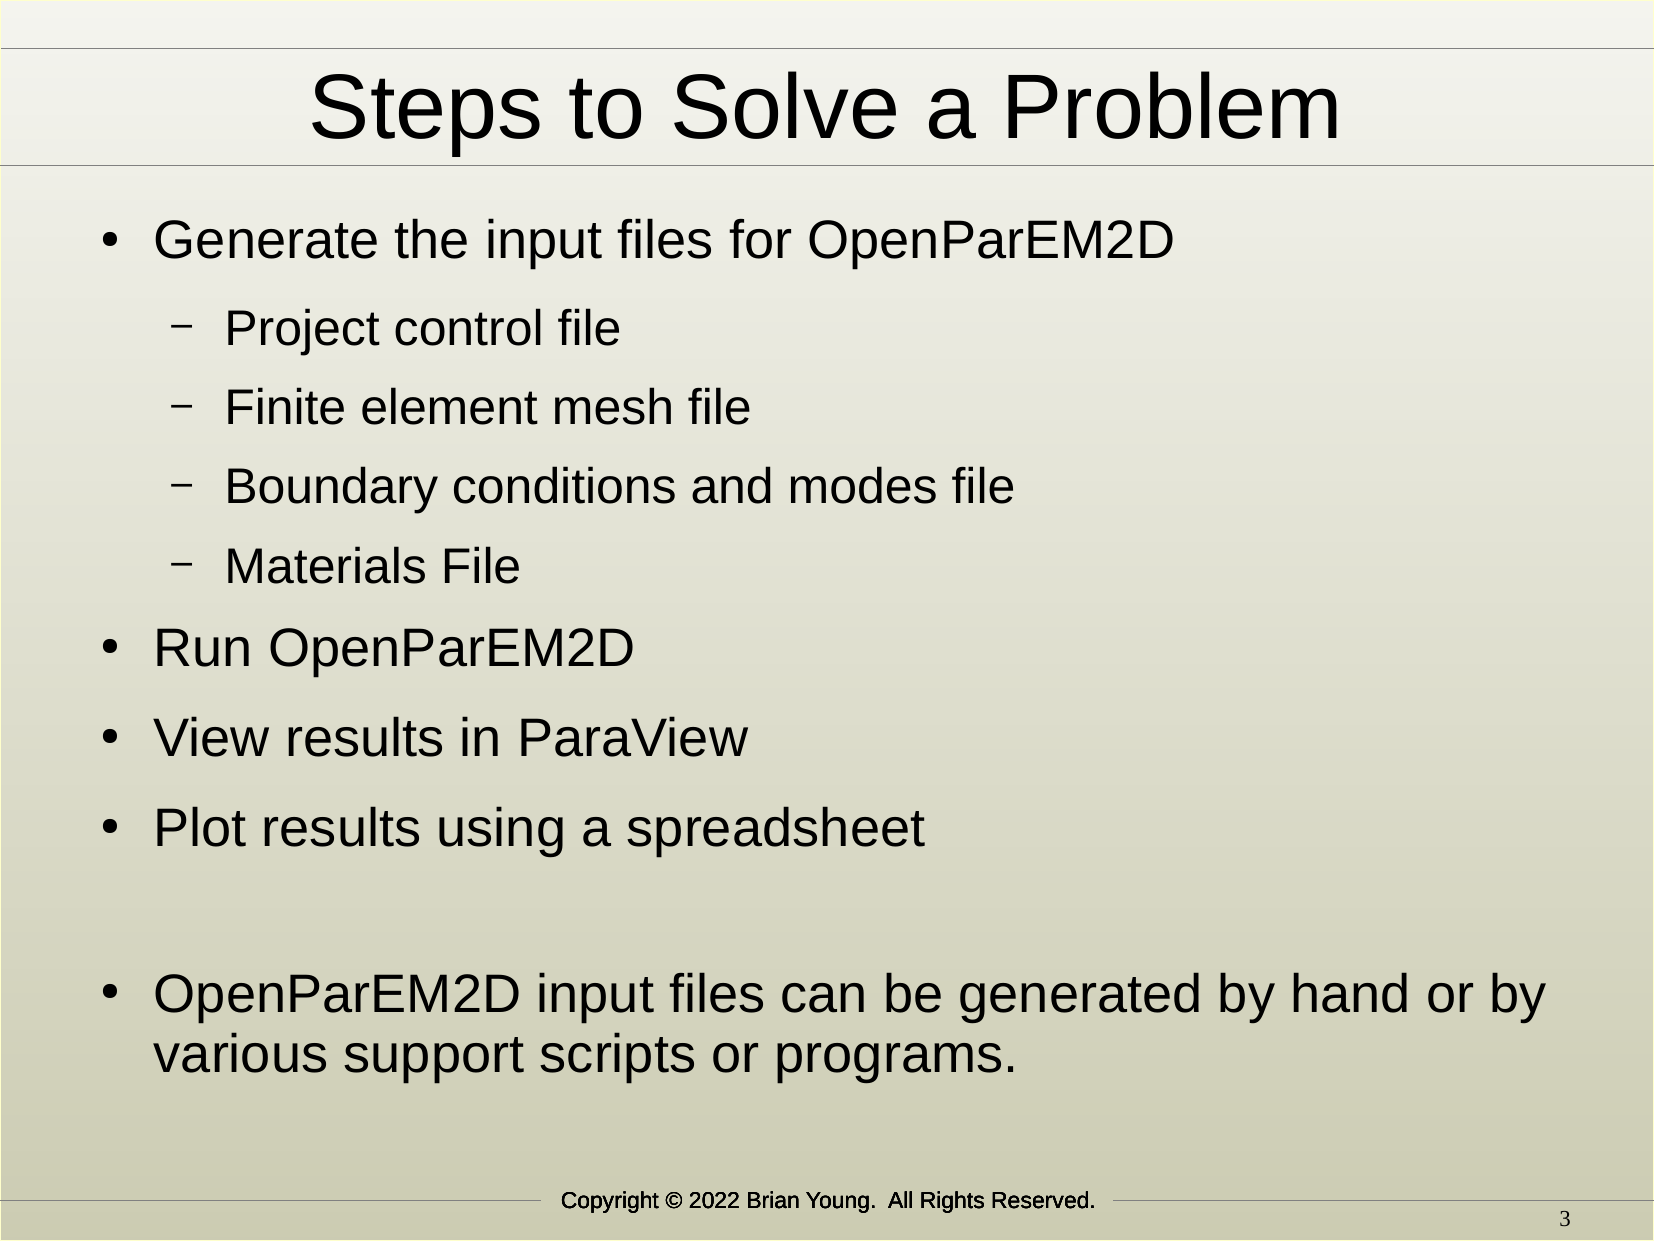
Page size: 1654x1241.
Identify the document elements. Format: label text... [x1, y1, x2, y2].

list Generate the input files for OpenParEM2D Project control file Finite element mesh file Boundary conditions and modes file Materials File Run OpenParEM2D View results in ParaView Plot results using a spreadsheet OpenParEM2D input files can be generated by hand or by various support scripts or programs. [82, 210, 1571, 1109]
title Steps to Solve a Problem [82, 49, 1571, 166]
